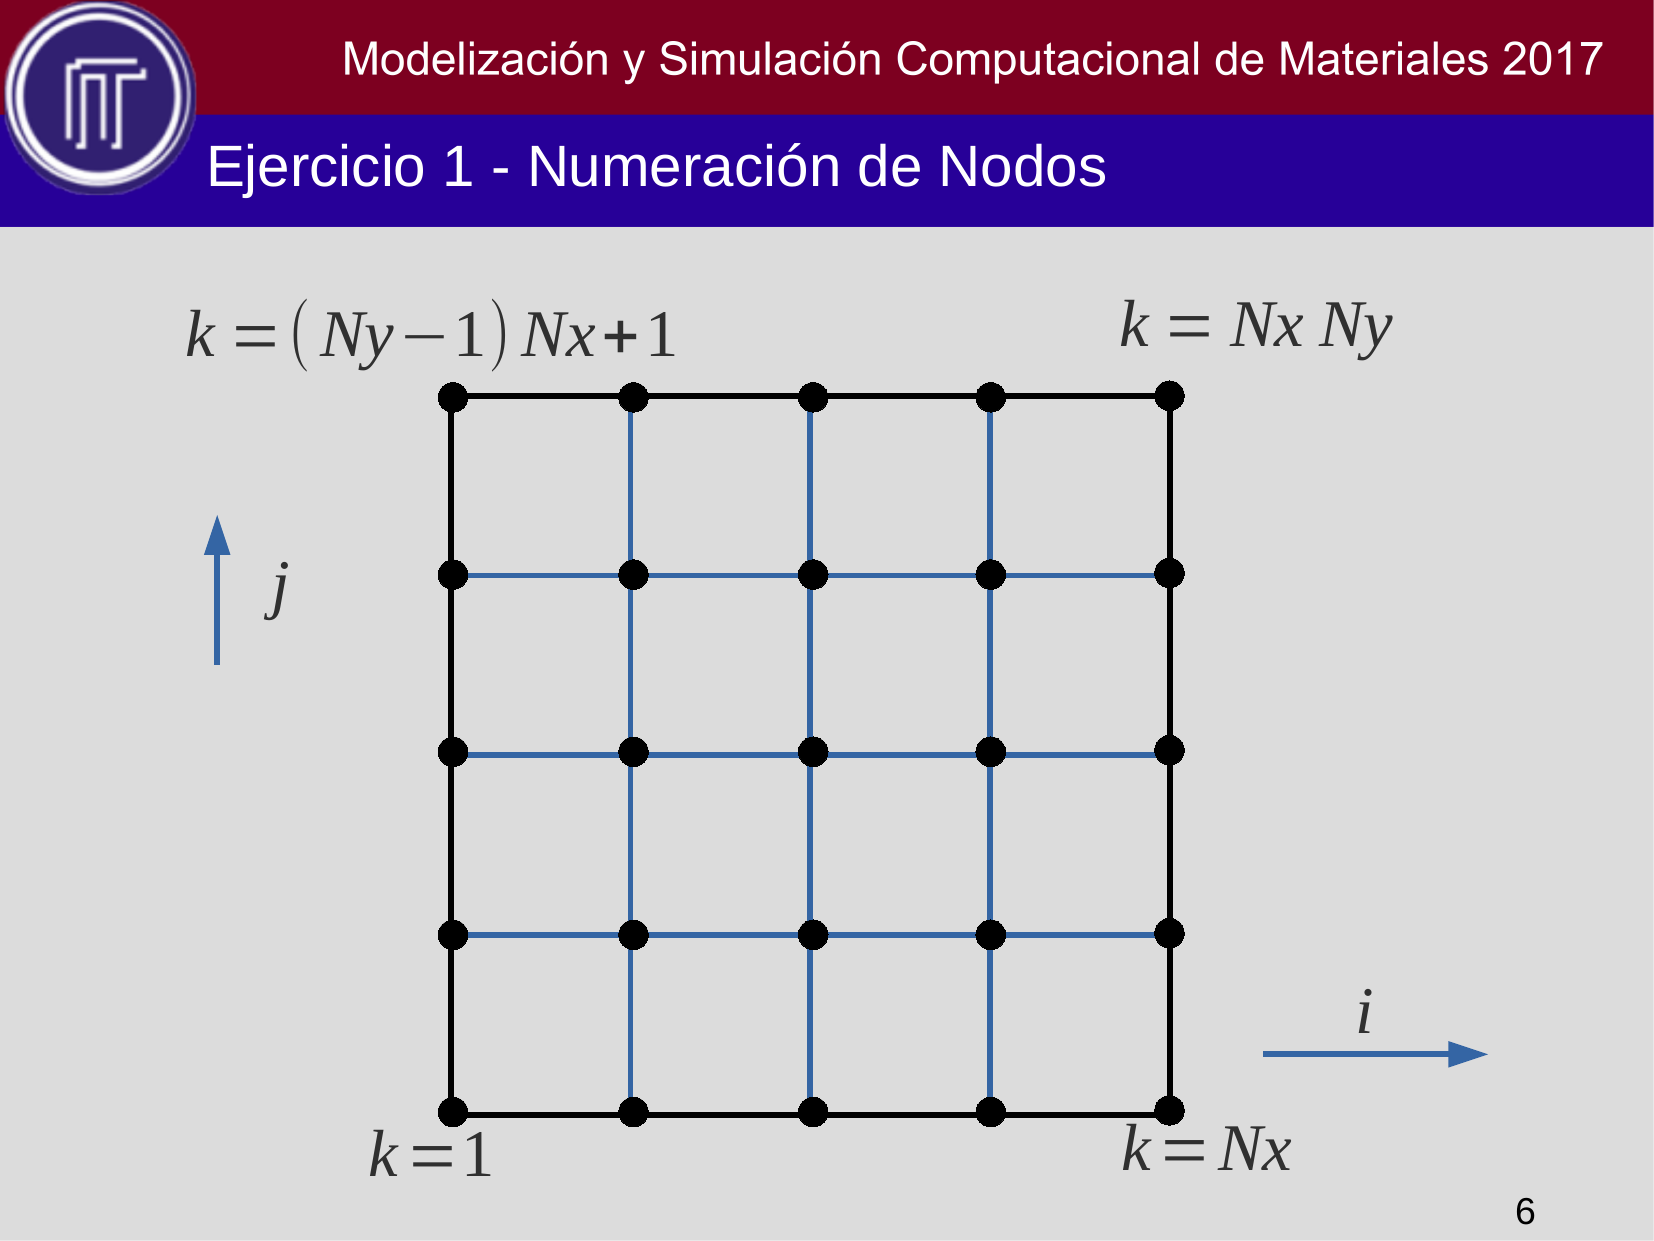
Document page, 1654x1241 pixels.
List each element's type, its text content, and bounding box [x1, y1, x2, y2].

text_box [798, 736, 829, 767]
text_box [975, 382, 1006, 413]
text_box [975, 1097, 1006, 1127]
text_box [438, 559, 468, 590]
text_box [975, 559, 1006, 590]
text_box Ejercicio 1 - Numeración de Nodos [191, 126, 1392, 207]
chart [1110, 287, 1402, 362]
text_box [618, 920, 649, 950]
text_box [798, 559, 829, 590]
text_box [438, 1097, 468, 1116]
text_box [975, 736, 1006, 767]
text_box [1154, 380, 1185, 411]
text_box [618, 382, 649, 413]
chart [176, 295, 685, 376]
chart [251, 546, 301, 621]
text_box 20 [1500, 1182, 1654, 1241]
text_box [618, 737, 649, 767]
picture [0, 0, 1654, 1241]
text_box [438, 737, 468, 767]
chart [1349, 973, 1383, 1048]
text_box [1154, 918, 1185, 948]
text_box [1154, 1095, 1185, 1110]
text_box [798, 919, 829, 950]
chart [1111, 1110, 1302, 1185]
text_box [438, 382, 468, 413]
text_box [1154, 558, 1185, 588]
chart [359, 1116, 500, 1191]
text_box [975, 919, 1006, 950]
text_box [1154, 735, 1185, 765]
text_box [618, 1097, 649, 1127]
text_box [798, 1097, 829, 1127]
text_box [798, 382, 829, 413]
text_box [618, 559, 649, 590]
text_box [438, 920, 468, 950]
